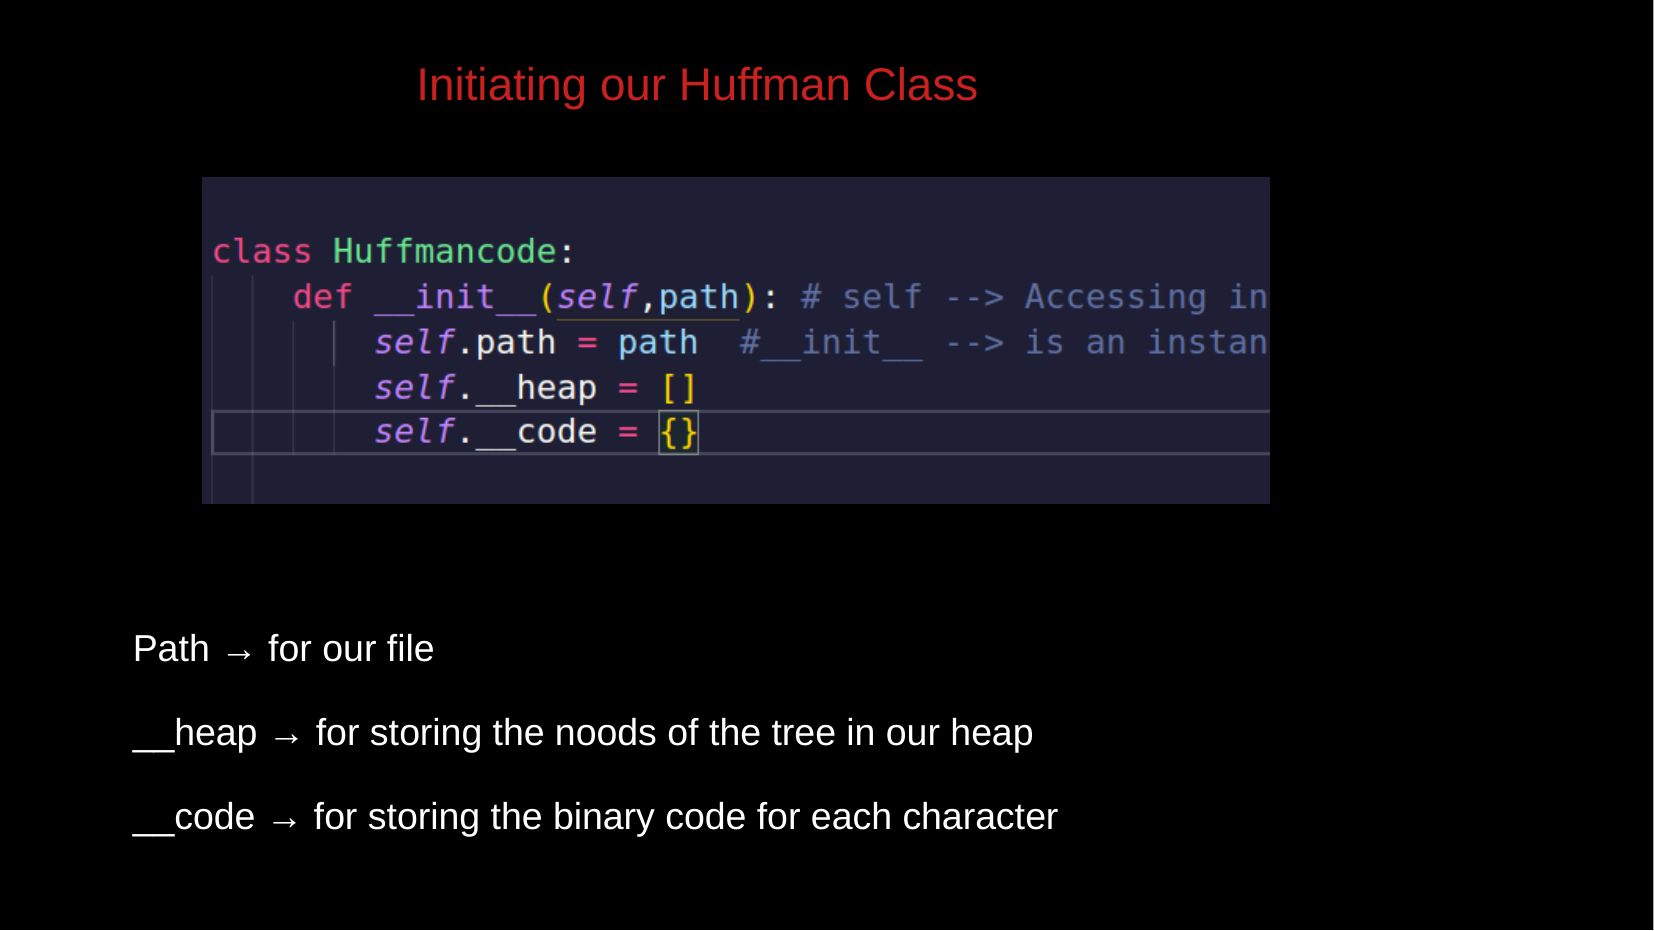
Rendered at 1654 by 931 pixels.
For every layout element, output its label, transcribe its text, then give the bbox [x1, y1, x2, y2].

text_box Initiating our Huffman Class [401, 52, 1241, 119]
picture [202, 177, 1270, 504]
text_box Path → for our file __heap → for storing the noods of the tree in our heap __code → for storing the binary code for each character [118, 620, 1086, 845]
